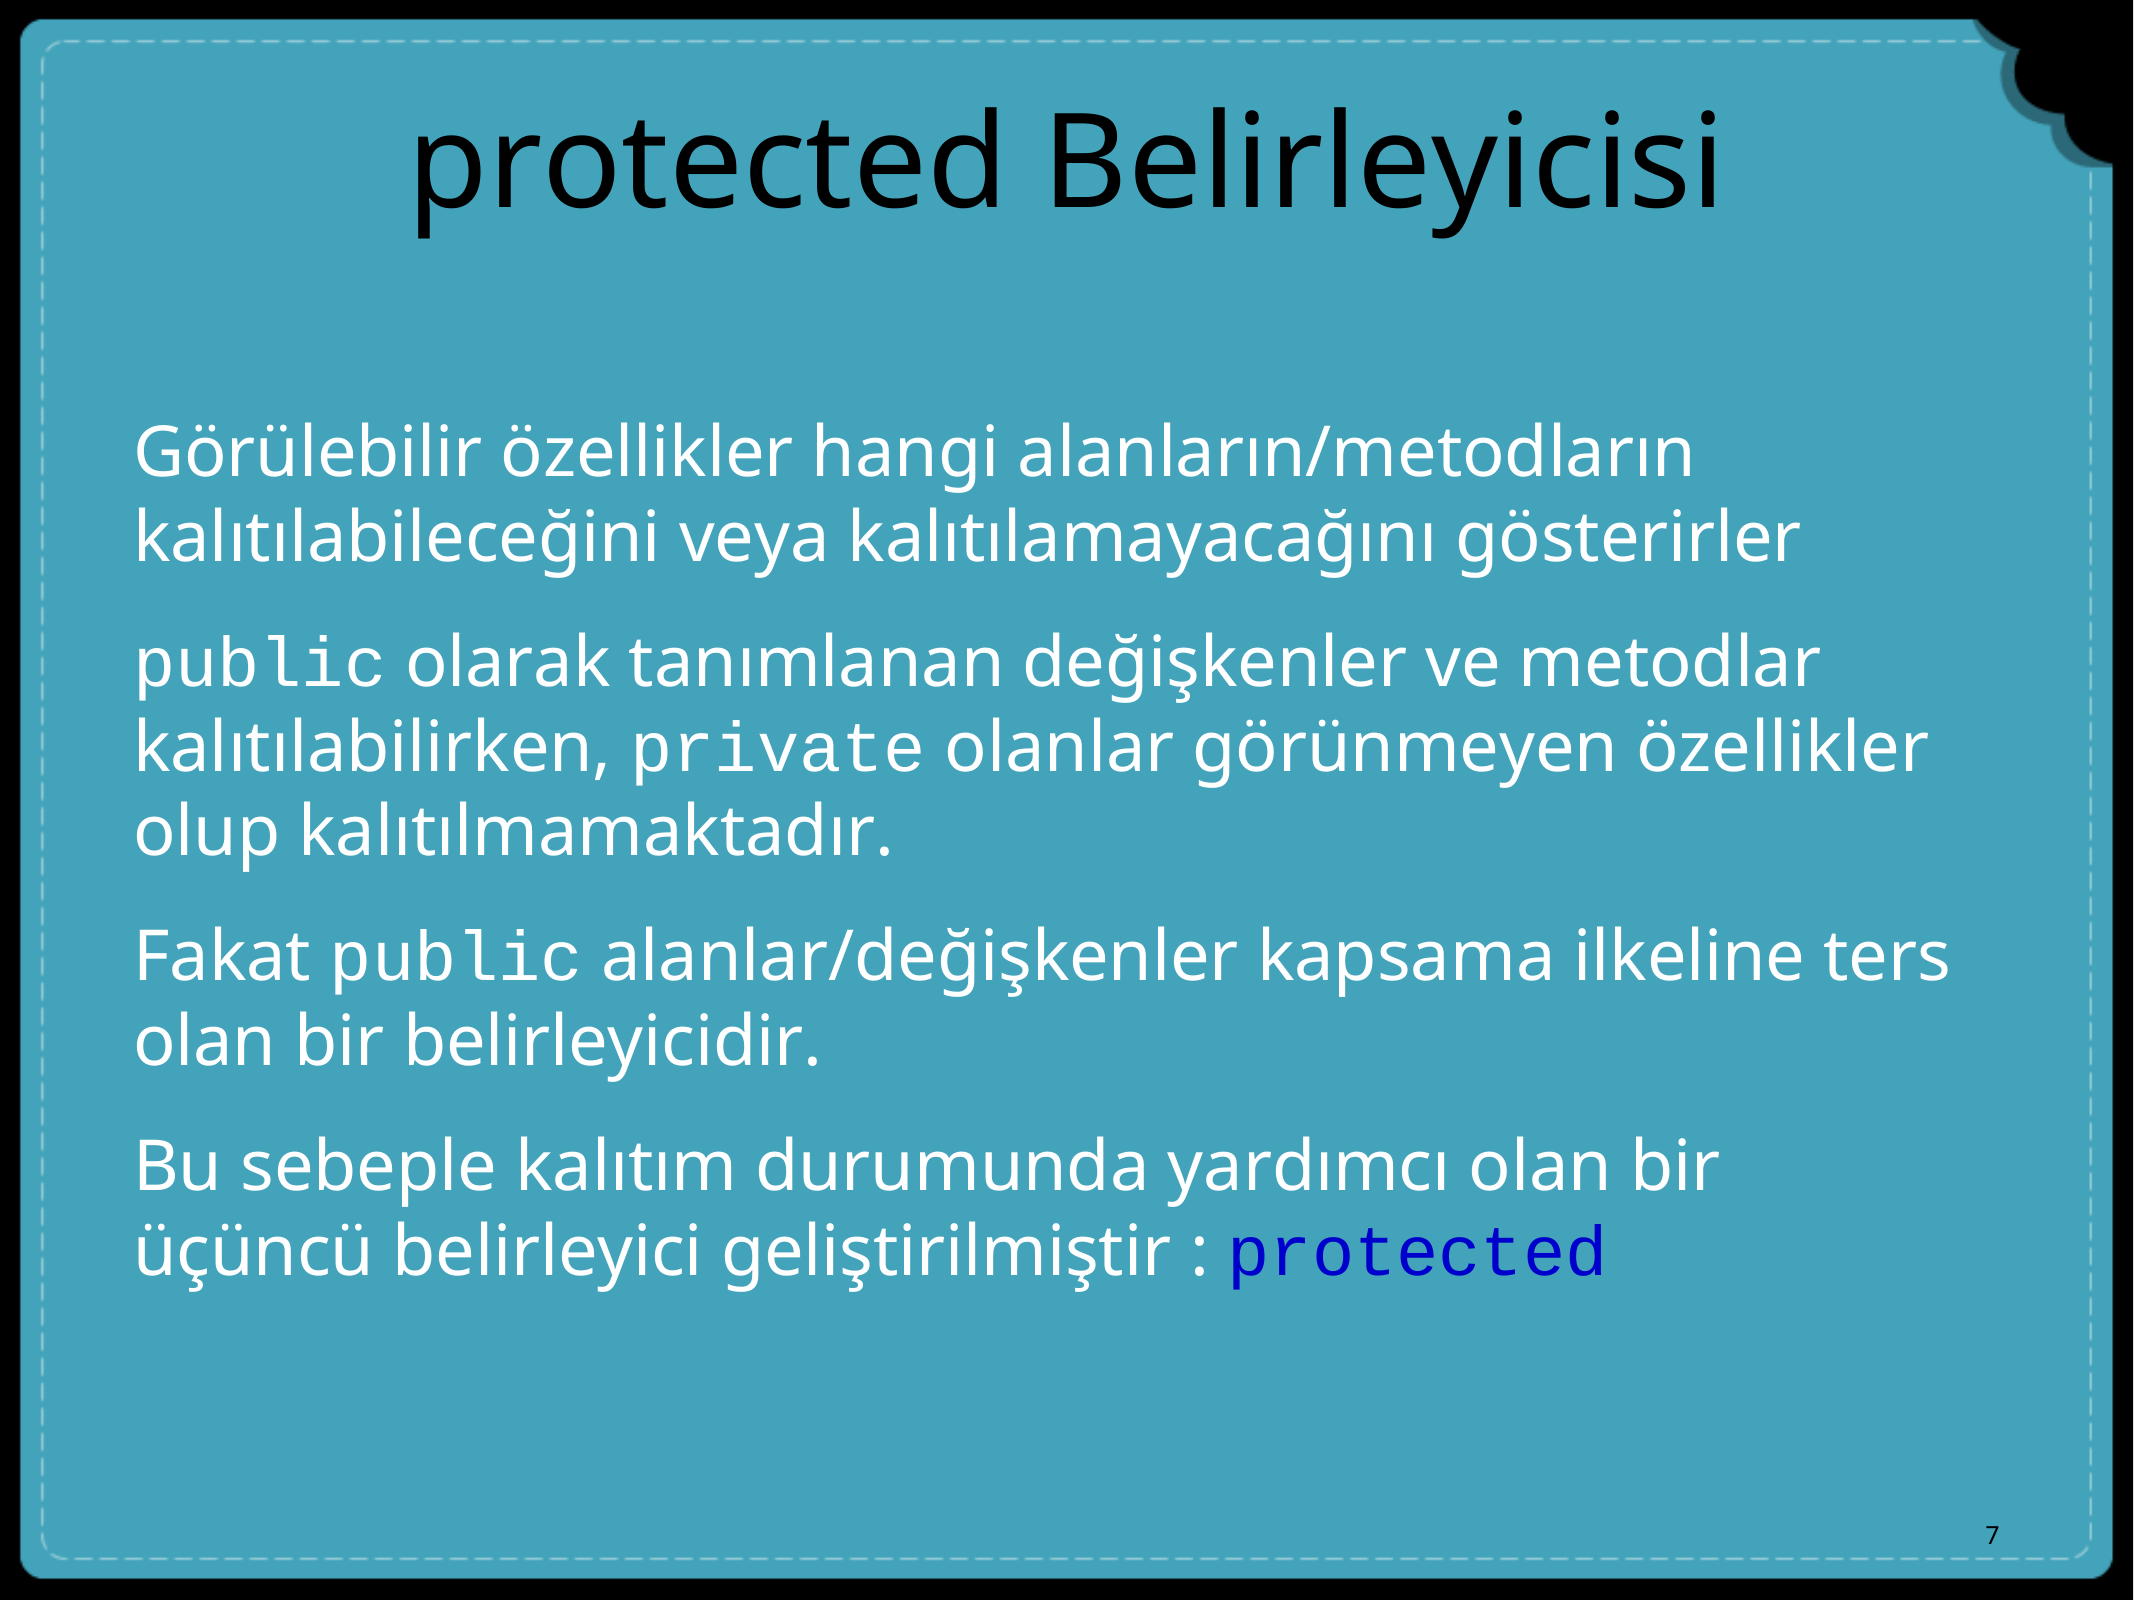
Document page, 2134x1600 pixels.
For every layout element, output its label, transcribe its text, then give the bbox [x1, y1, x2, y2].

list Görülebilir özellikler hangi alanların/metodların kalıtılabileceğini veya kalıtılamayacağını gösterirler public olarak tanımlanan değişkenler ve metodlar kalıtılabilirken, private olanlar görünmeyen özellikler olup kalıtılmamaktadır. Fakat public alanlar/değişkenler kapsama ilkeline ters olan bir belirleyicidir. Bu sebeple kalıtım durumunda yardımcı olan bir üçüncü belirleyici geliştirilmiştir : protected [118, 398, 1994, 1317]
title protected Belirleyicisi [106, 0, 2027, 391]
picture [0, 0, 2134, 1600]
